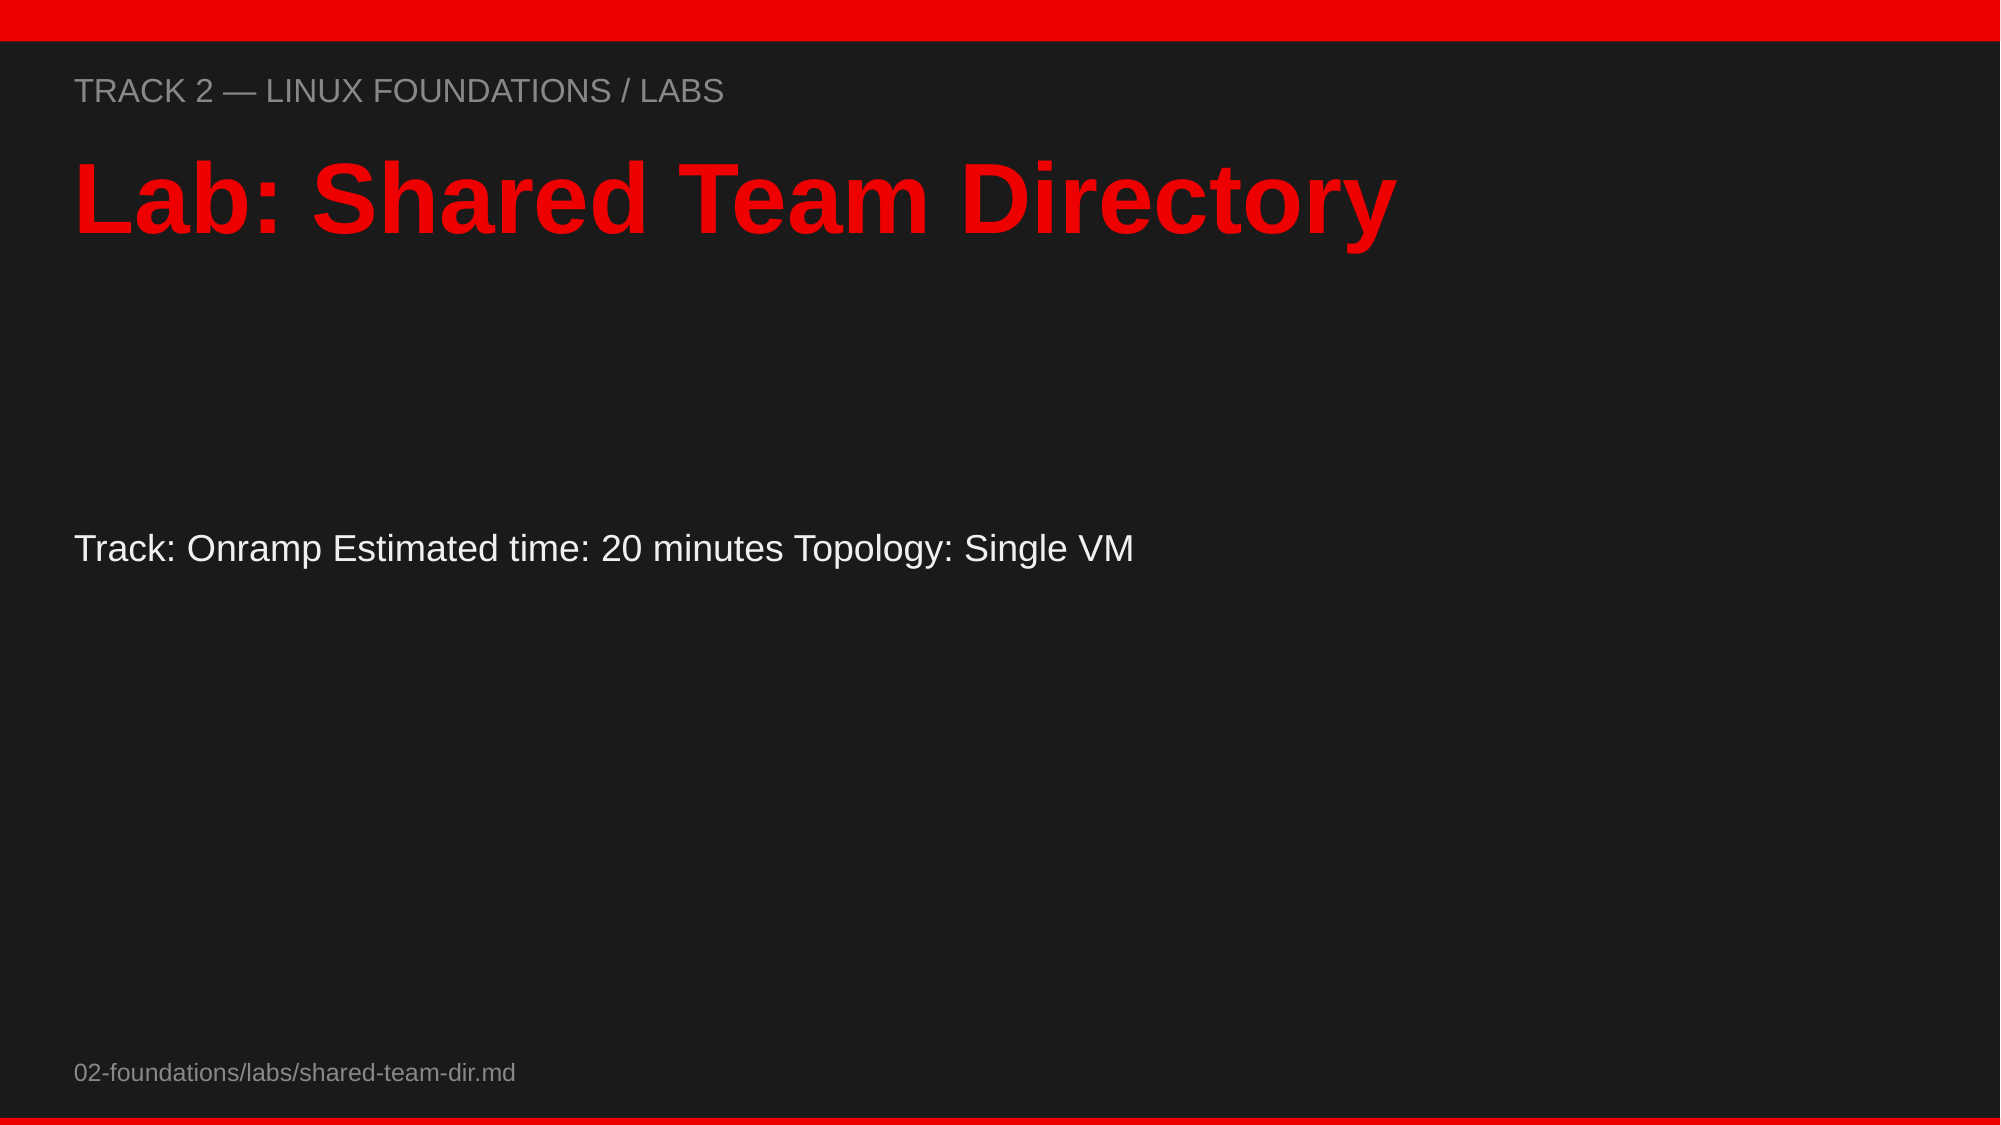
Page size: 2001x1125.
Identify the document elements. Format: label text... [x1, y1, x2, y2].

text_box Lab: Shared Team Directory [59, 135, 1942, 461]
text_box [0, 1117, 2001, 1125]
text_box Track: Onramp Estimated time: 20 minutes Topology: Single VM [59, 519, 1942, 727]
text_box 02-foundations/labs/shared-team-dir.md [59, 1051, 1942, 1093]
text_box TRACK 2 — LINUX FOUNDATIONS / LABS [59, 64, 1942, 119]
text_box [0, 0, 2001, 42]
